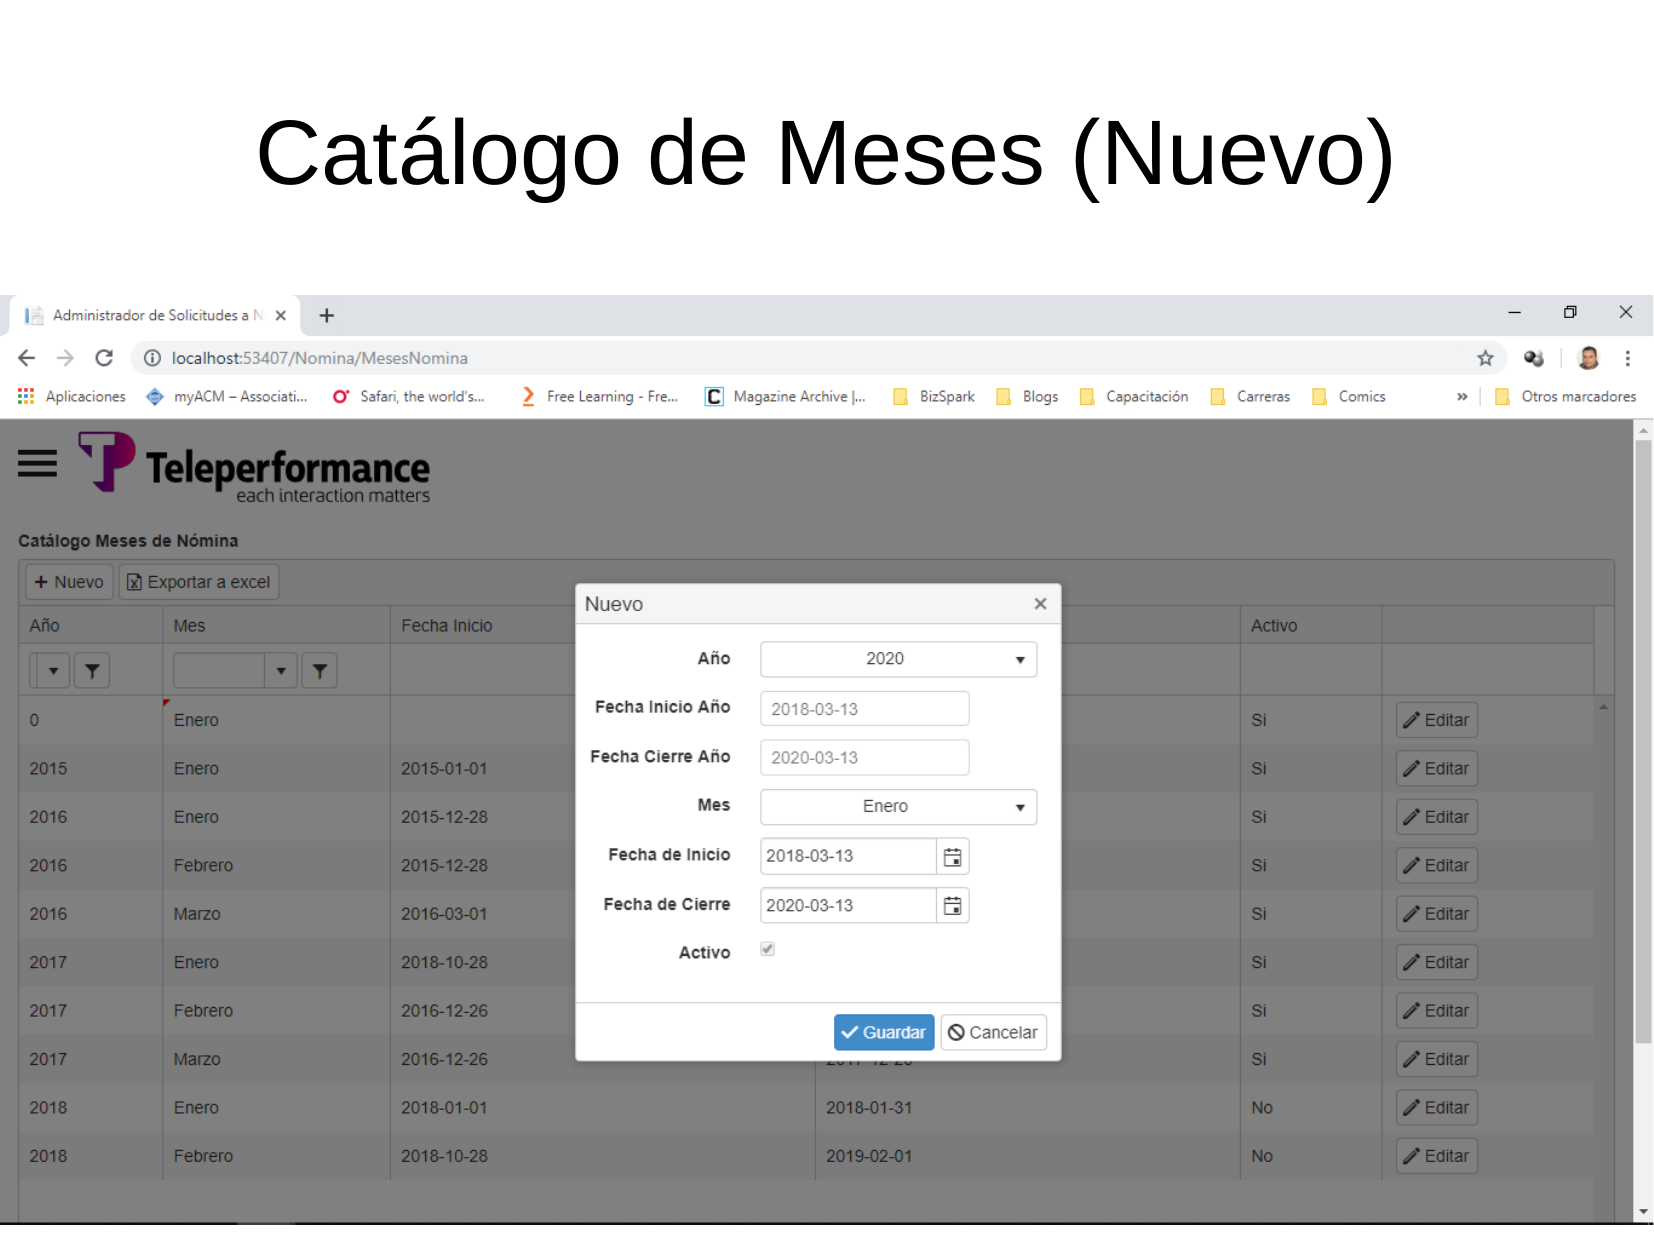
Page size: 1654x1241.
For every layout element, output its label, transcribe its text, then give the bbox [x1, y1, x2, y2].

title Catálogo de Meses (Nuevo) [82, 49, 1571, 257]
picture [0, 295, 1654, 1225]
